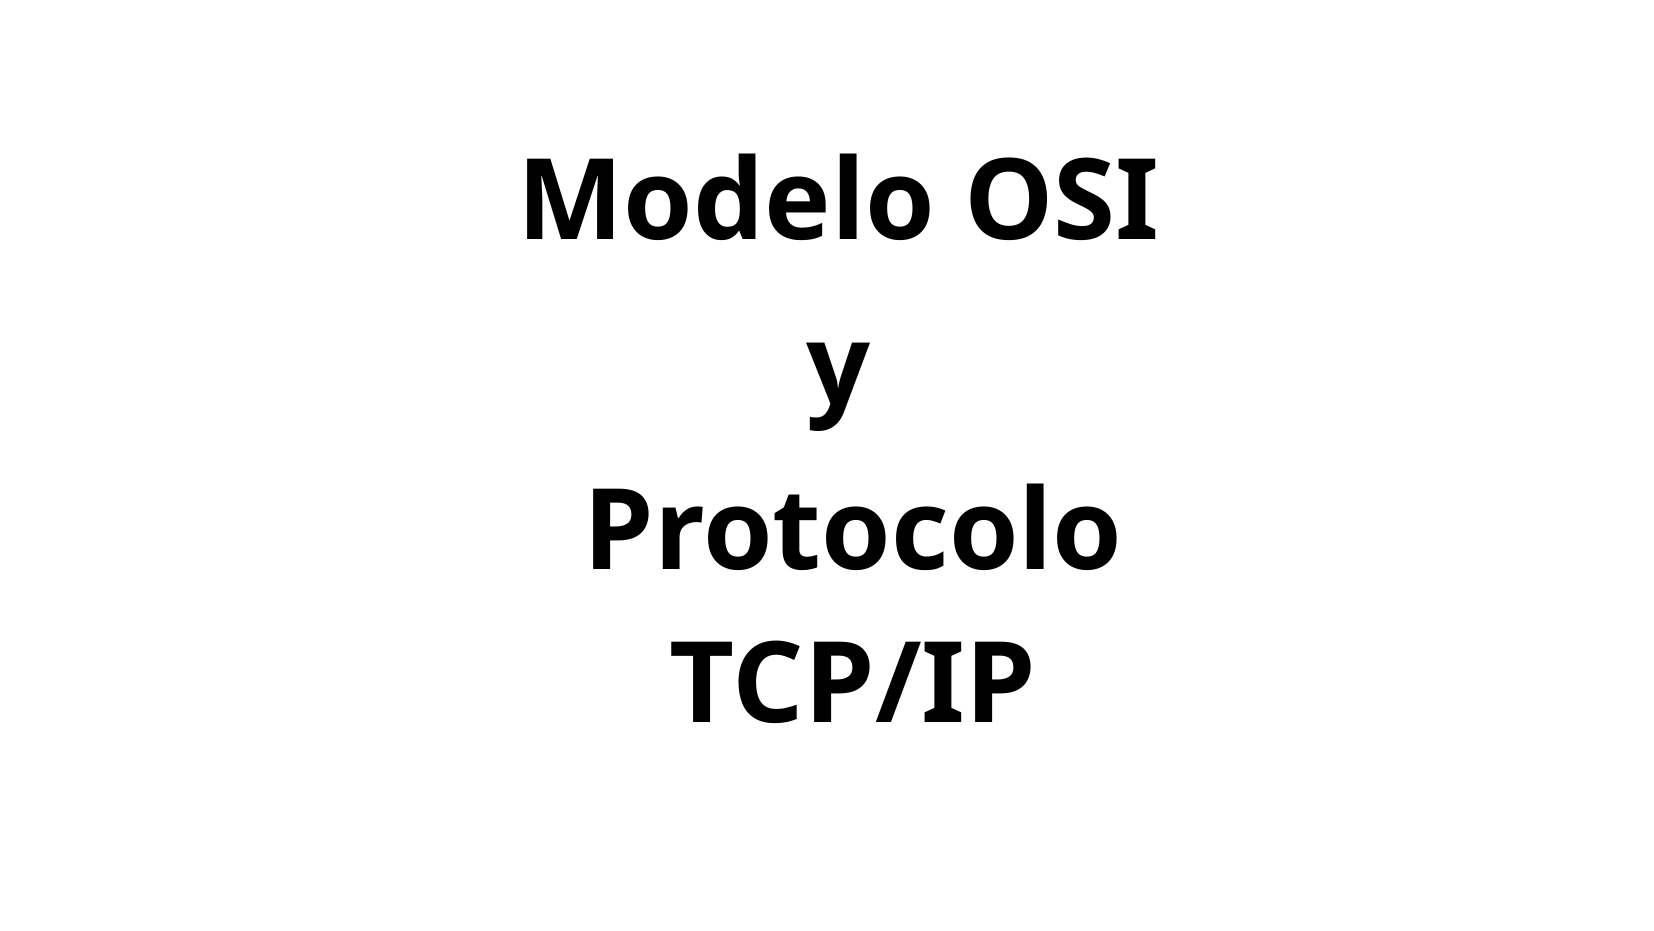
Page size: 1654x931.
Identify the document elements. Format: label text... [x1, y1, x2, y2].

subtitle Modelo OSI y Protocolo TCP/IP [407, 118, 1300, 758]
